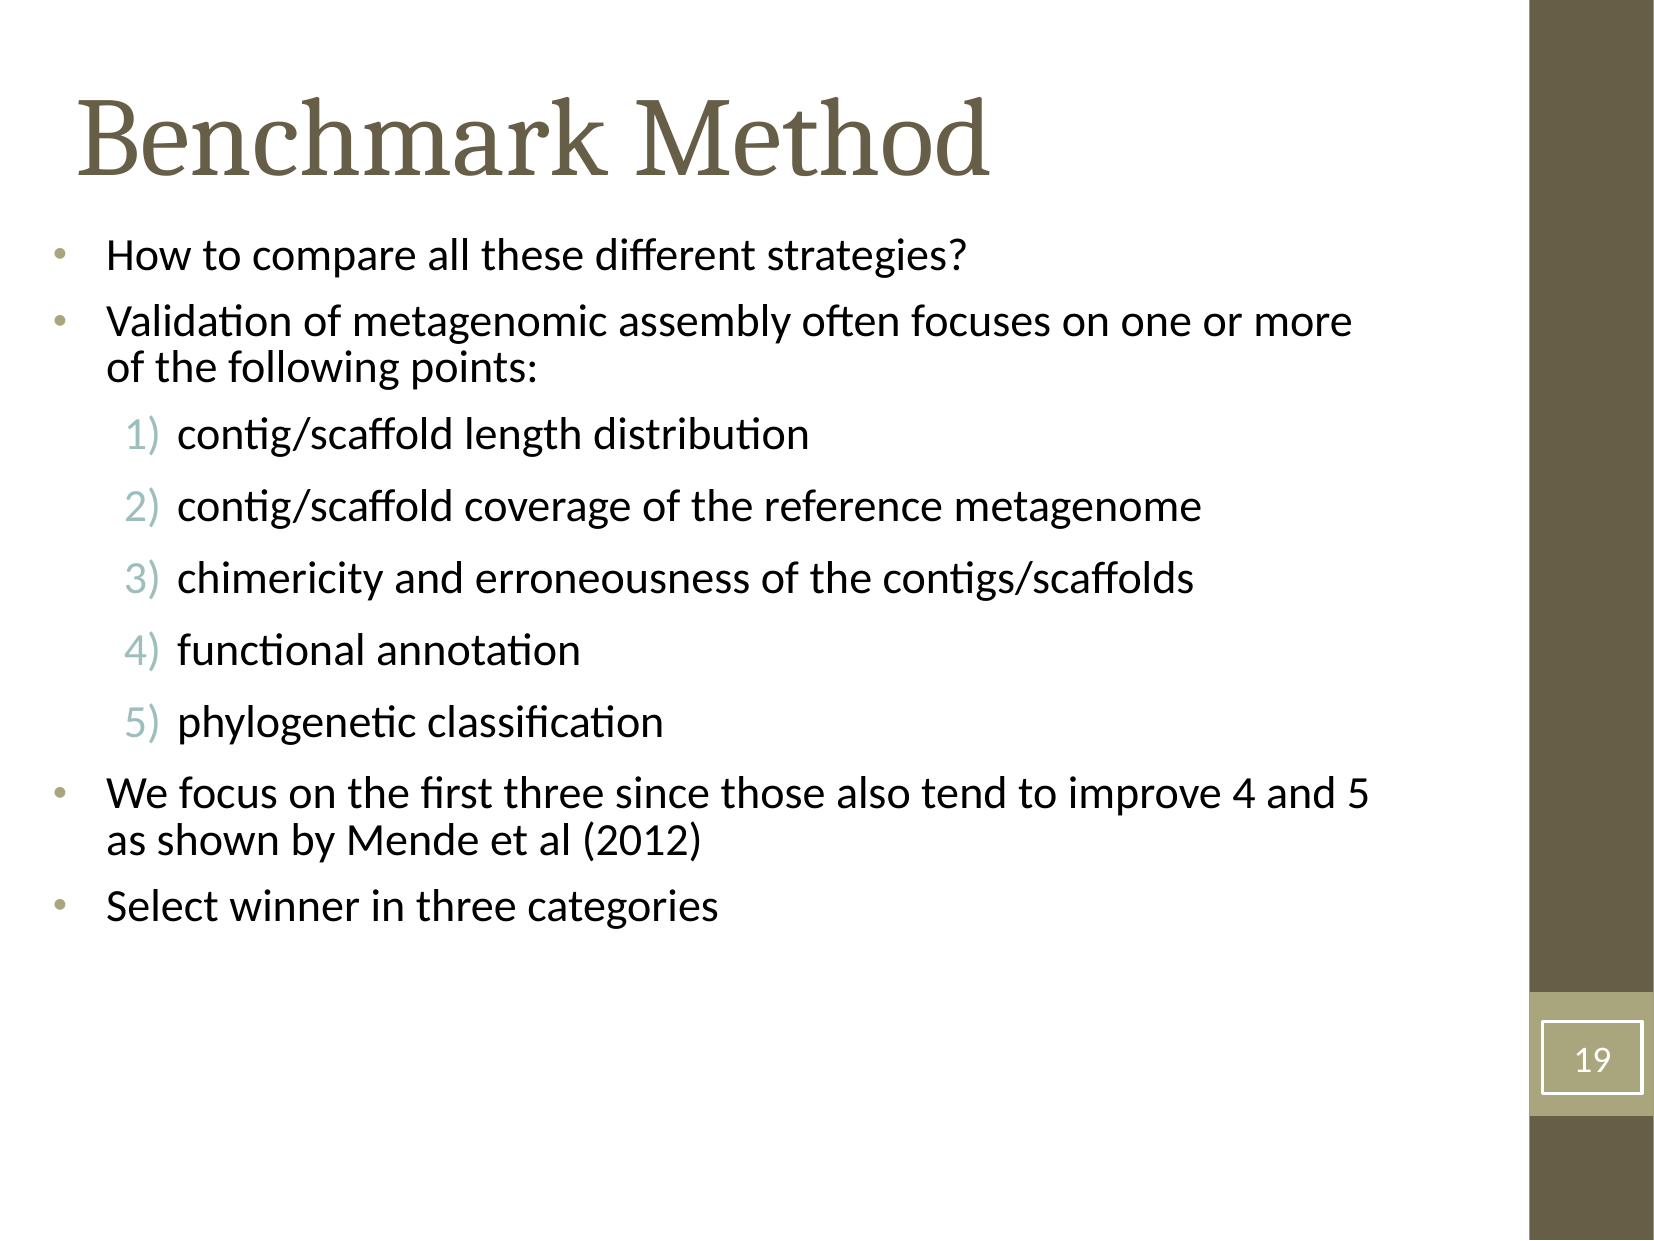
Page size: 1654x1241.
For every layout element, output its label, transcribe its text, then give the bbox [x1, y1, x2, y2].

list How to compare all these different strategies? Validation of metagenomic assembly often focuses on one or more of the following points: contig/scaﬀold length distribution contig/scaﬀold coverage of the reference metagenome chimericity and erroneousness of the contigs/scaﬀolds functional annotation phylogenetic classiﬁcation We focus on the first three since those also tend to improve 4 and 5 as shown by Mende et al (2012) Select winner in three categories [35, 236, 1382, 1063]
title Benchmark Method [75, 73, 1326, 205]
